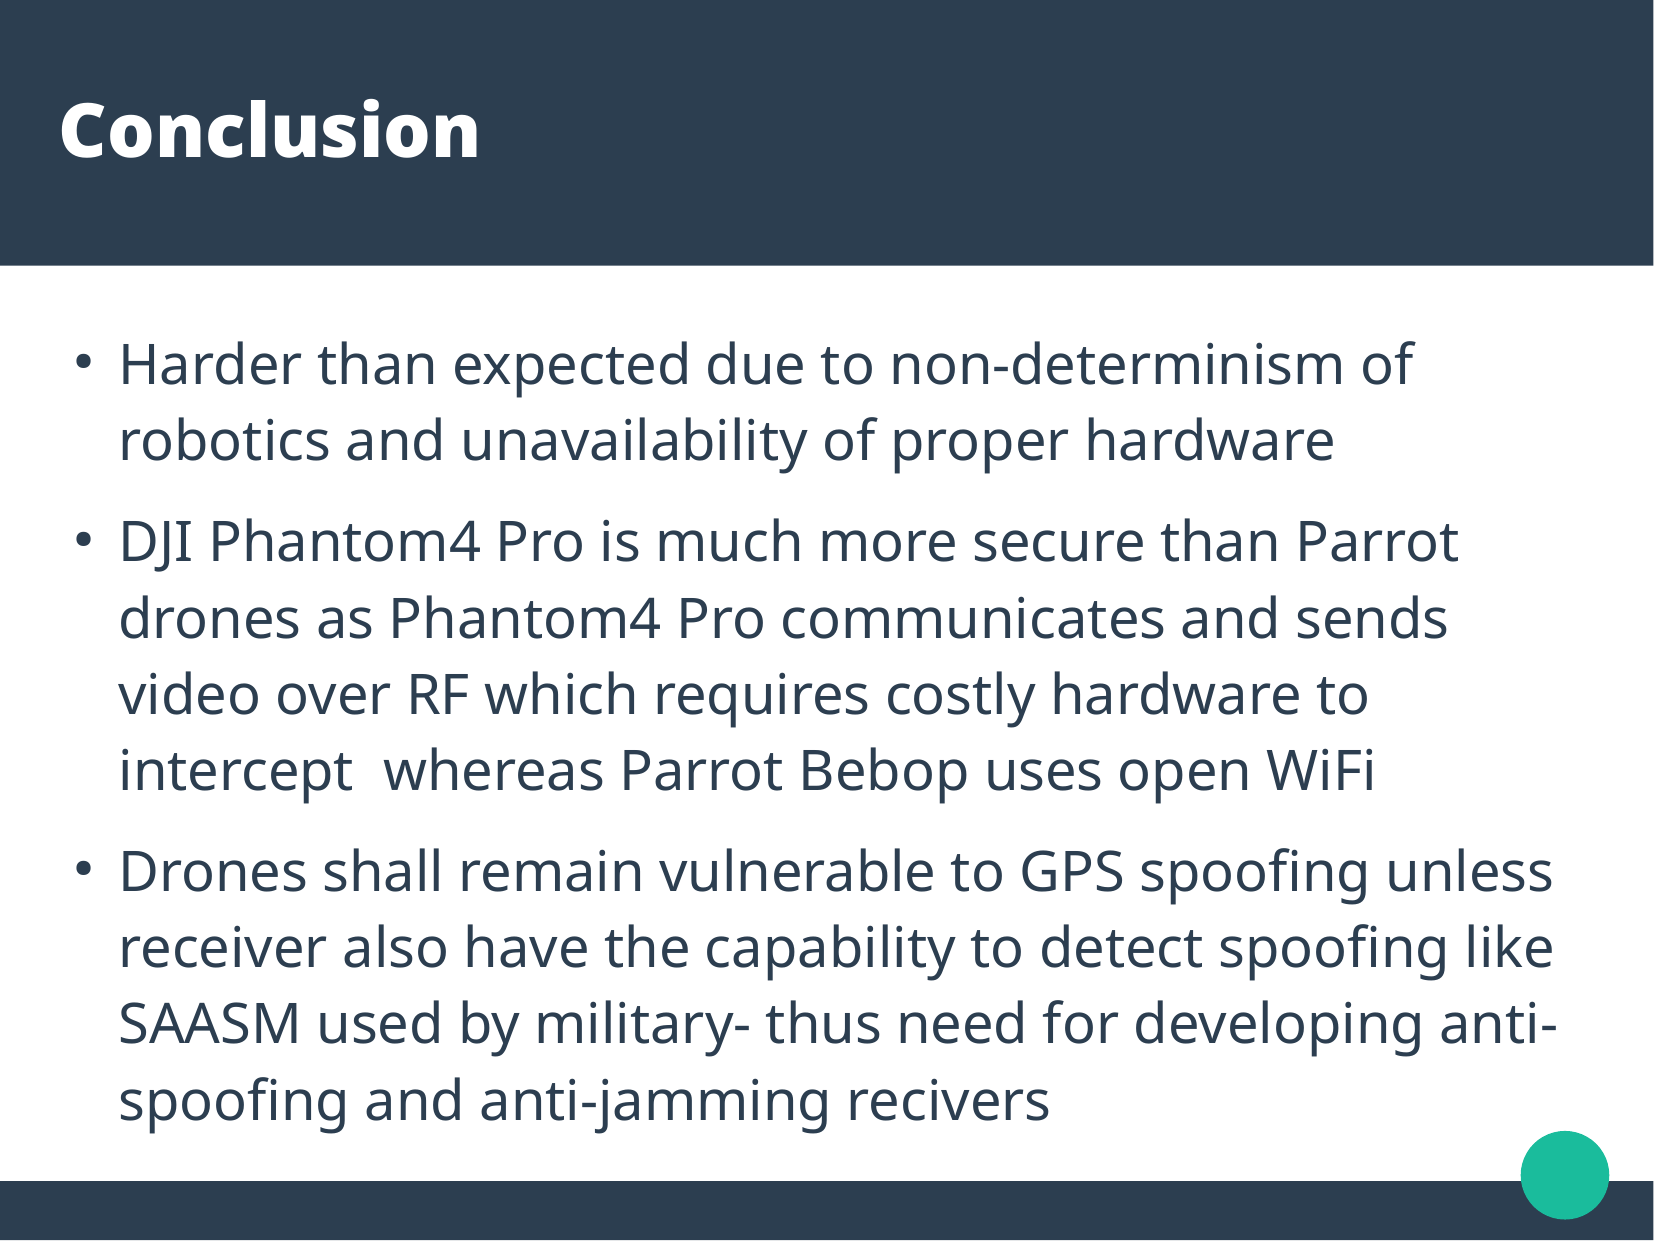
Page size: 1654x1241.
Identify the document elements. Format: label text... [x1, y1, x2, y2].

title Conclusion [59, 49, 1595, 207]
list Harder than expected due to non-determinism of robotics and unavailability of proper hardware DJI Phantom4 Pro is much more secure than Parrot drones as Phantom4 Pro communicates and sends video over RF which requires costly hardware to intercept whereas Parrot Bebop uses open WiFi Drones shall remain vulnerable to GPS spoofing unless receiver also have the capability to detect spoofing like SAASM used by military- thus need for developing anti-spoofing and anti-jamming recivers [59, 324, 1595, 1152]
